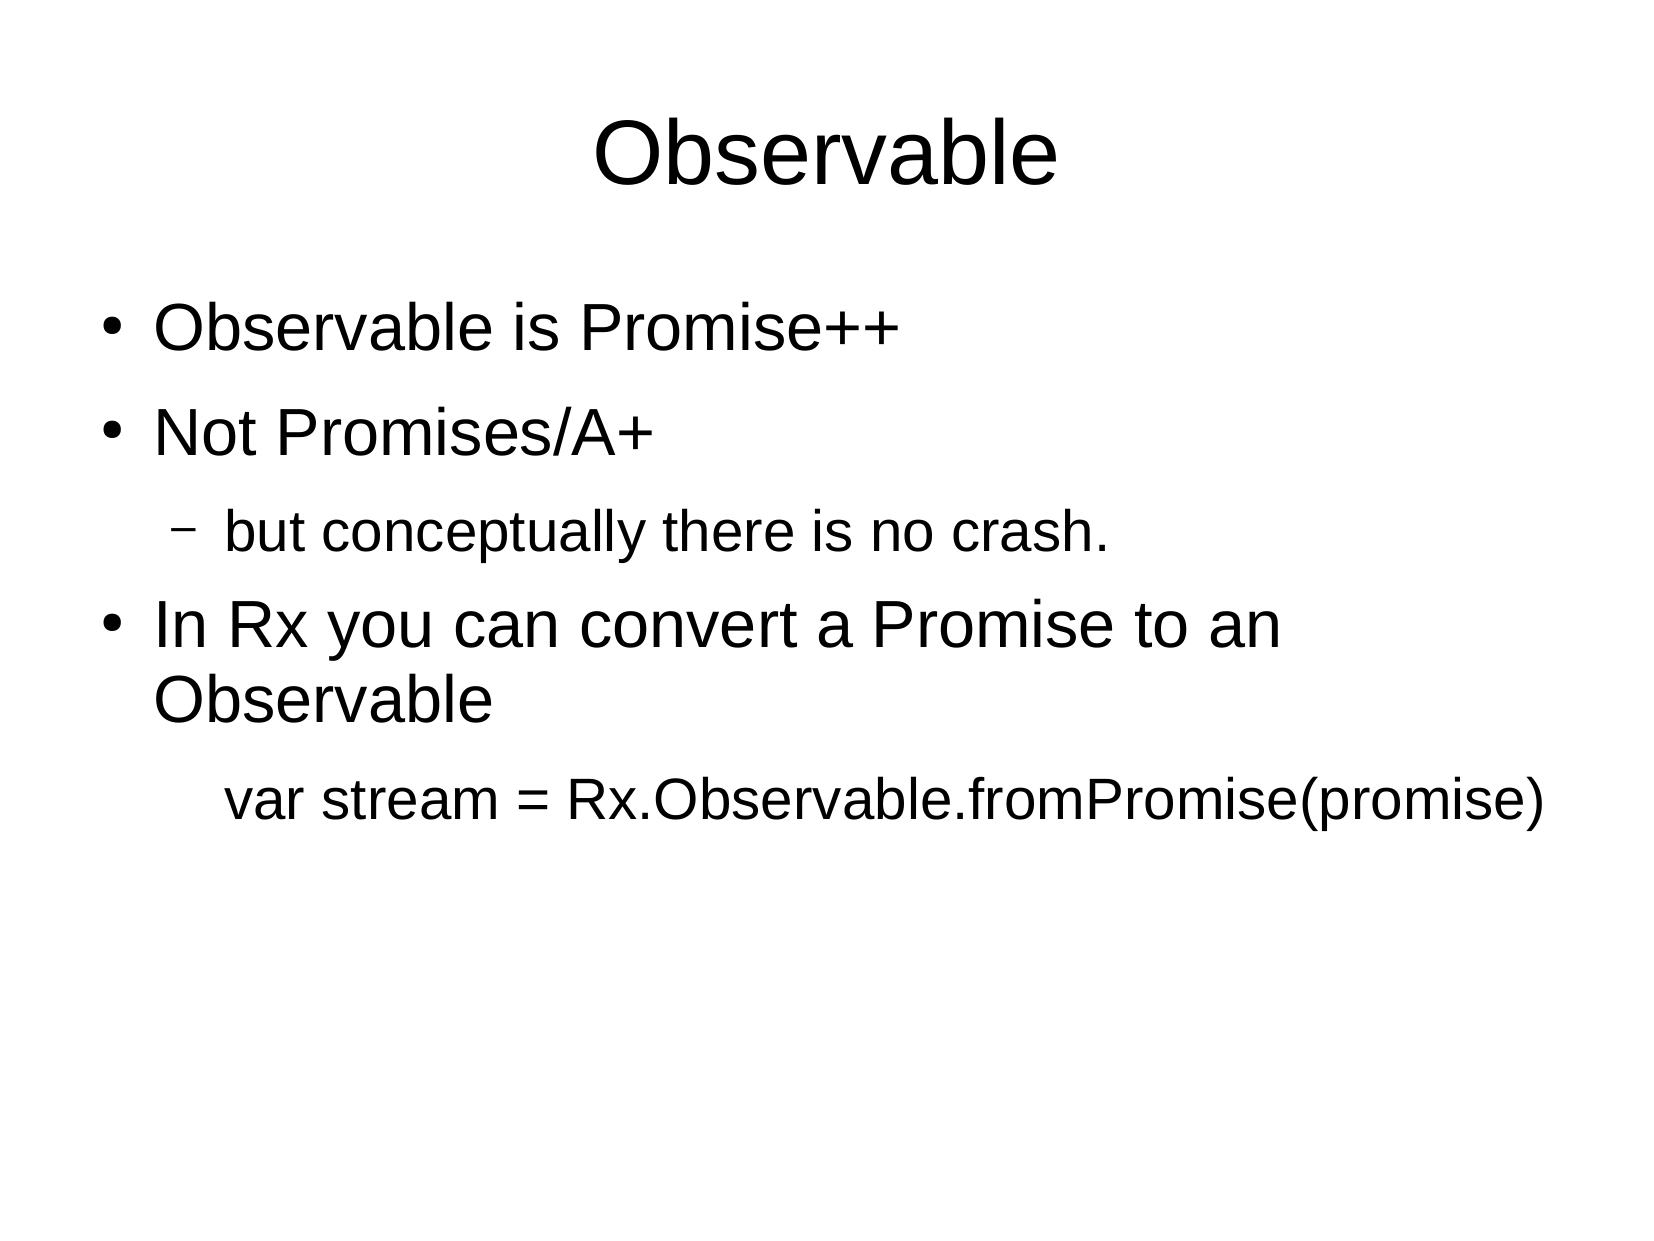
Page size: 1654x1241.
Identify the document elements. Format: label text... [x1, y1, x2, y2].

title Observable [82, 49, 1571, 257]
list Observable is Promise++ Not Promises/A+ but conceptually there is no crash. In Rx you can convert a Promise to an Observable var stream = Rx.Observable.fromPromise(promise) [82, 290, 1571, 1010]
